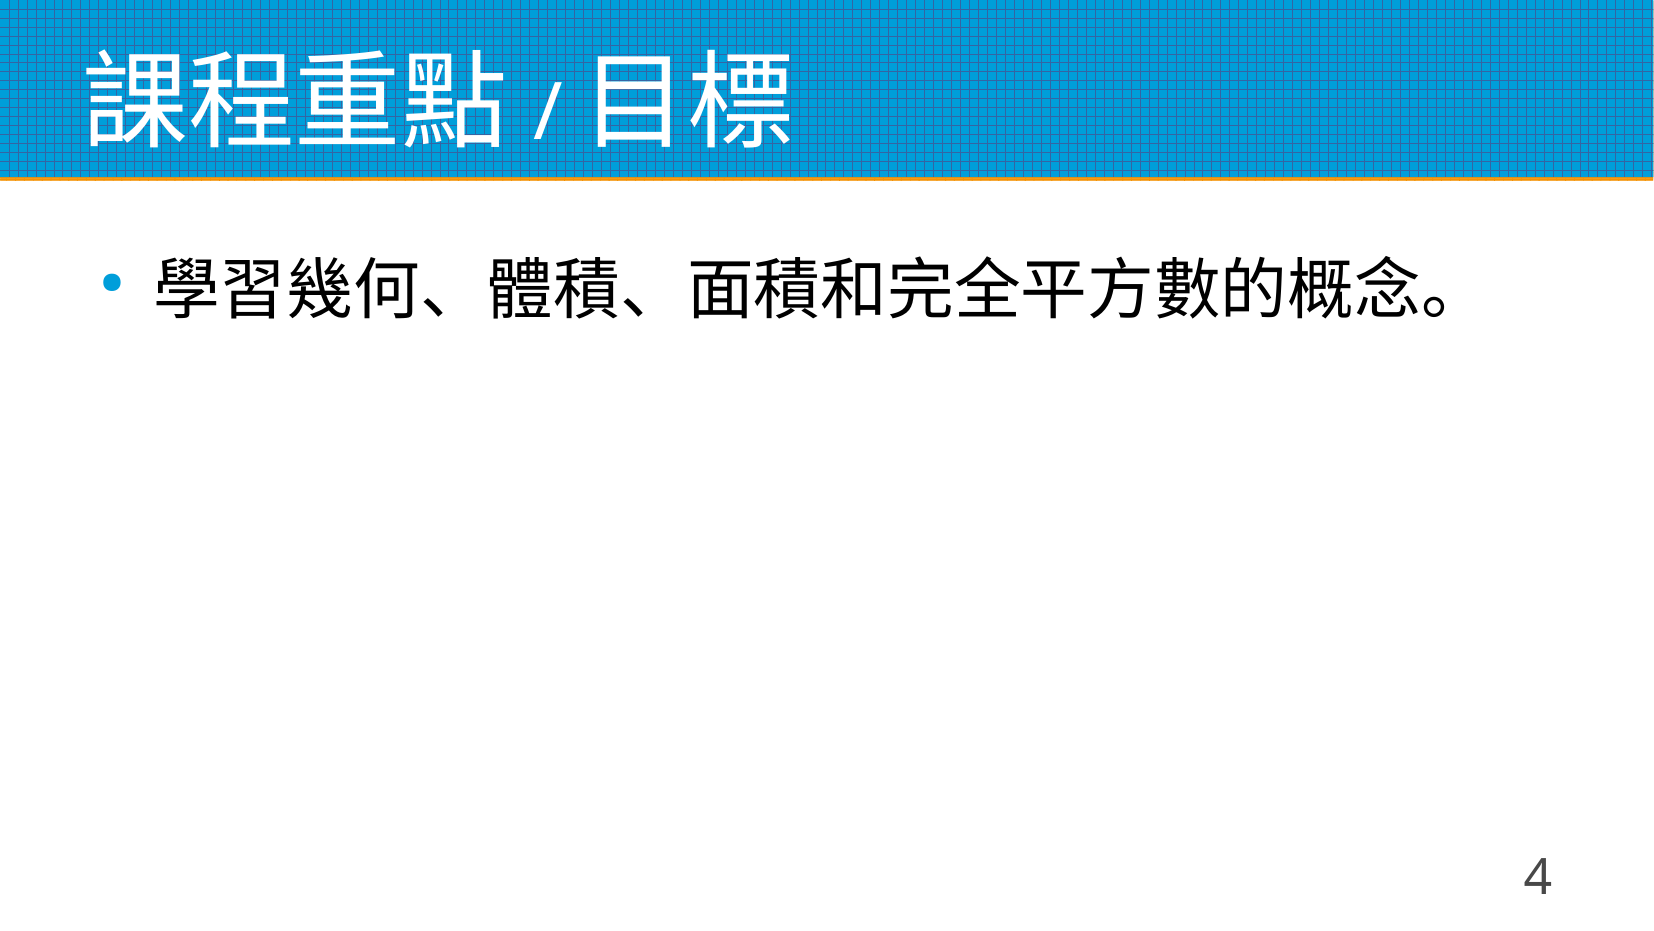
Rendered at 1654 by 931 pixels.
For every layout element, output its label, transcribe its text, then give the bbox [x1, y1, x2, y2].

title 課程重點/目標 [82, 14, 1571, 171]
list 學習幾何、體積、面積和完全平方數的概念。 [82, 236, 1563, 811]
